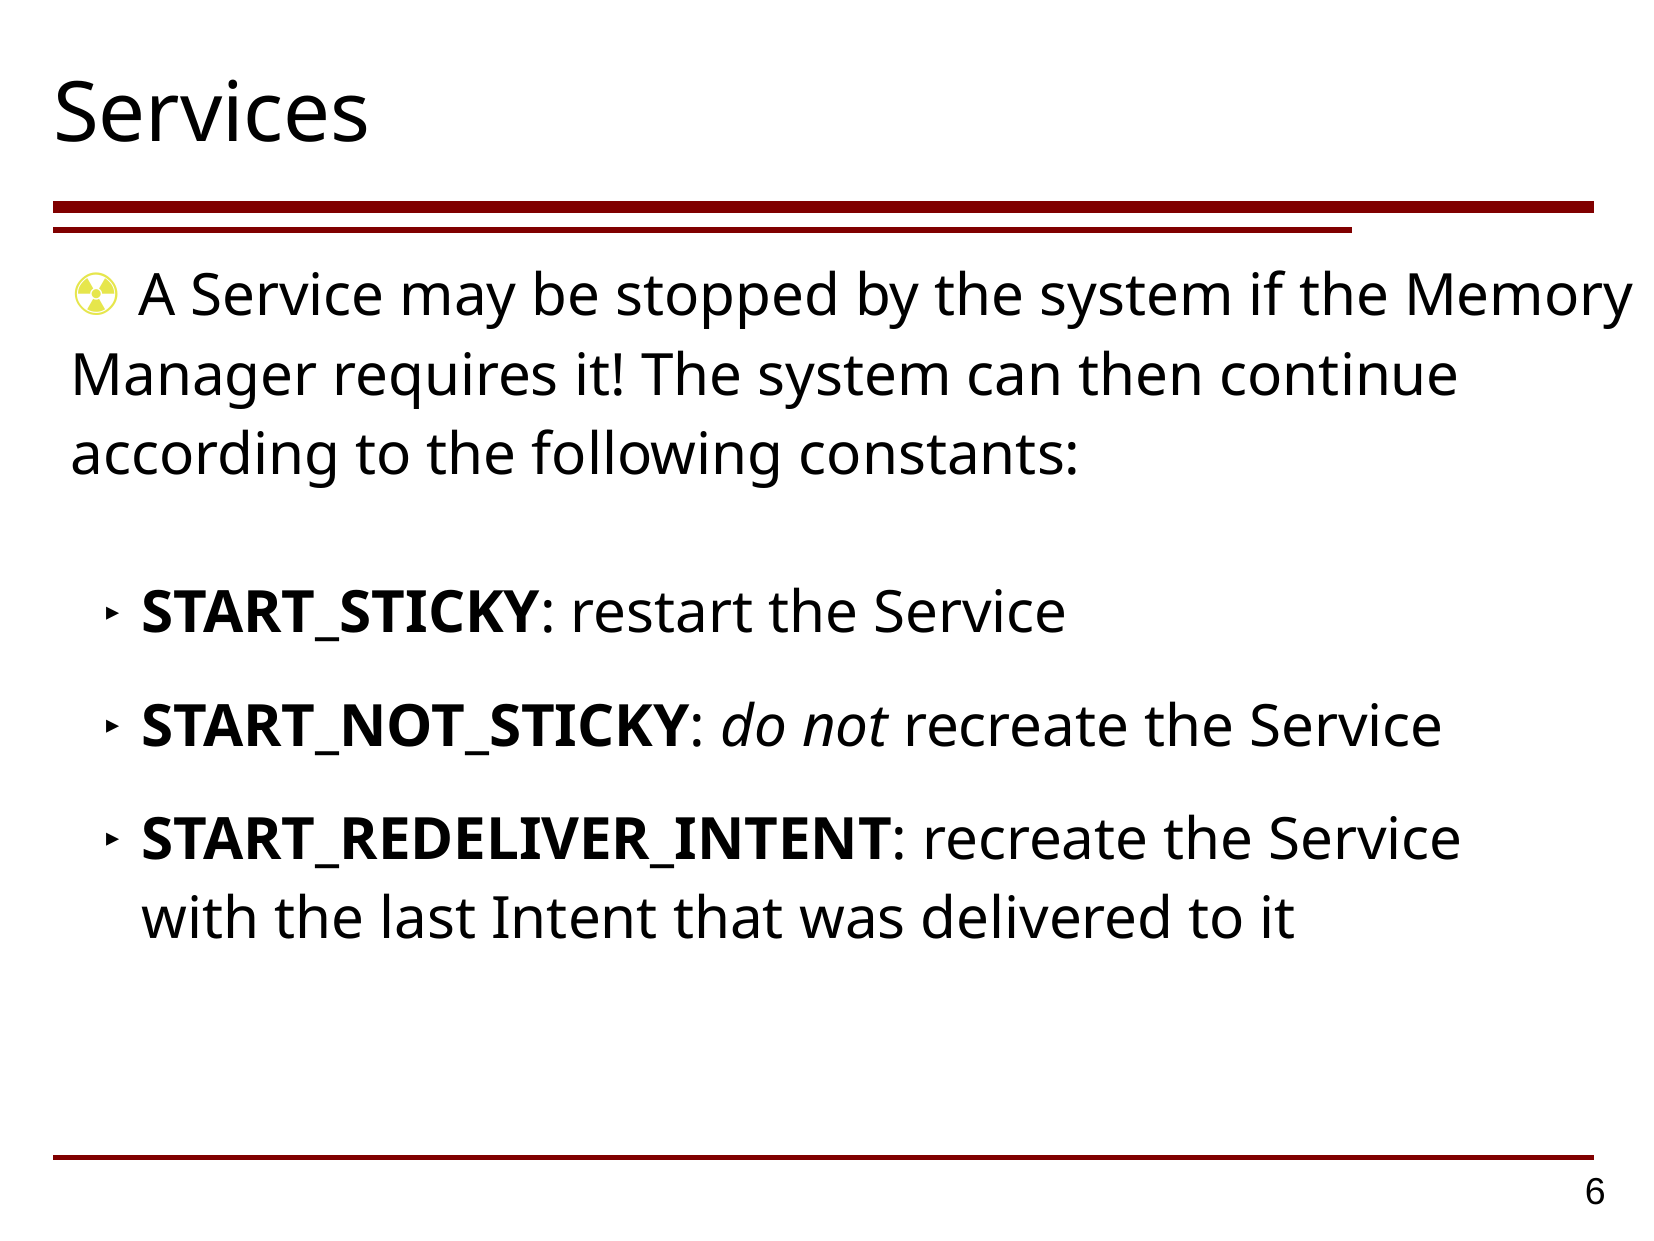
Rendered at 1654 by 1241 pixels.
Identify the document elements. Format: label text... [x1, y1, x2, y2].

subtitle Services [53, 48, 1542, 172]
text_box <number> [35, 1163, 1654, 1221]
text_box ☢ A Service may be stopped by the system if the Memory Manager requires it! The system can then continue according to the following constants: START_STICKY: restart the Service START_NOT_STICKY: do not recreate the Service START_REDELIVER_INTENT: recreate the Service with the last Intent that was delivered to it [55, 246, 1589, 953]
